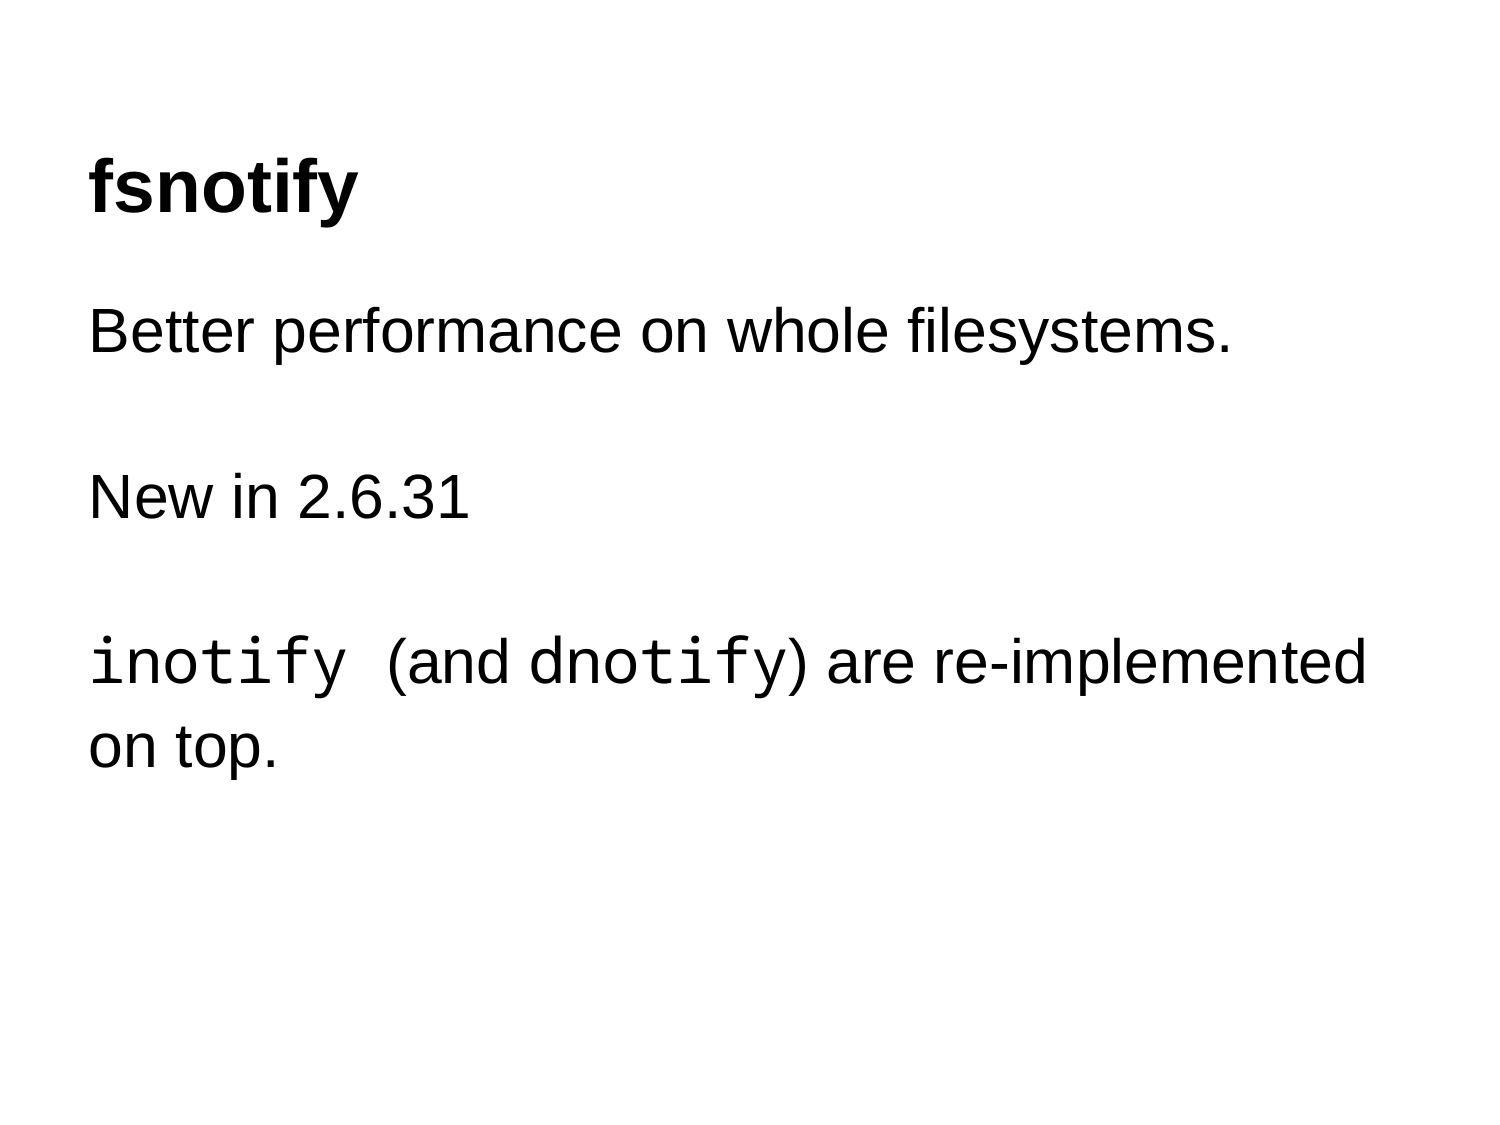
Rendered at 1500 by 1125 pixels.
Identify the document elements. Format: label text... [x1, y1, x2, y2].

title fsnotify [86, 137, 1414, 228]
text_box Better performance on whole filesystems. New in 2.6.31 inotify (and dnotify) are re-implemented on top. [86, 289, 1399, 780]
